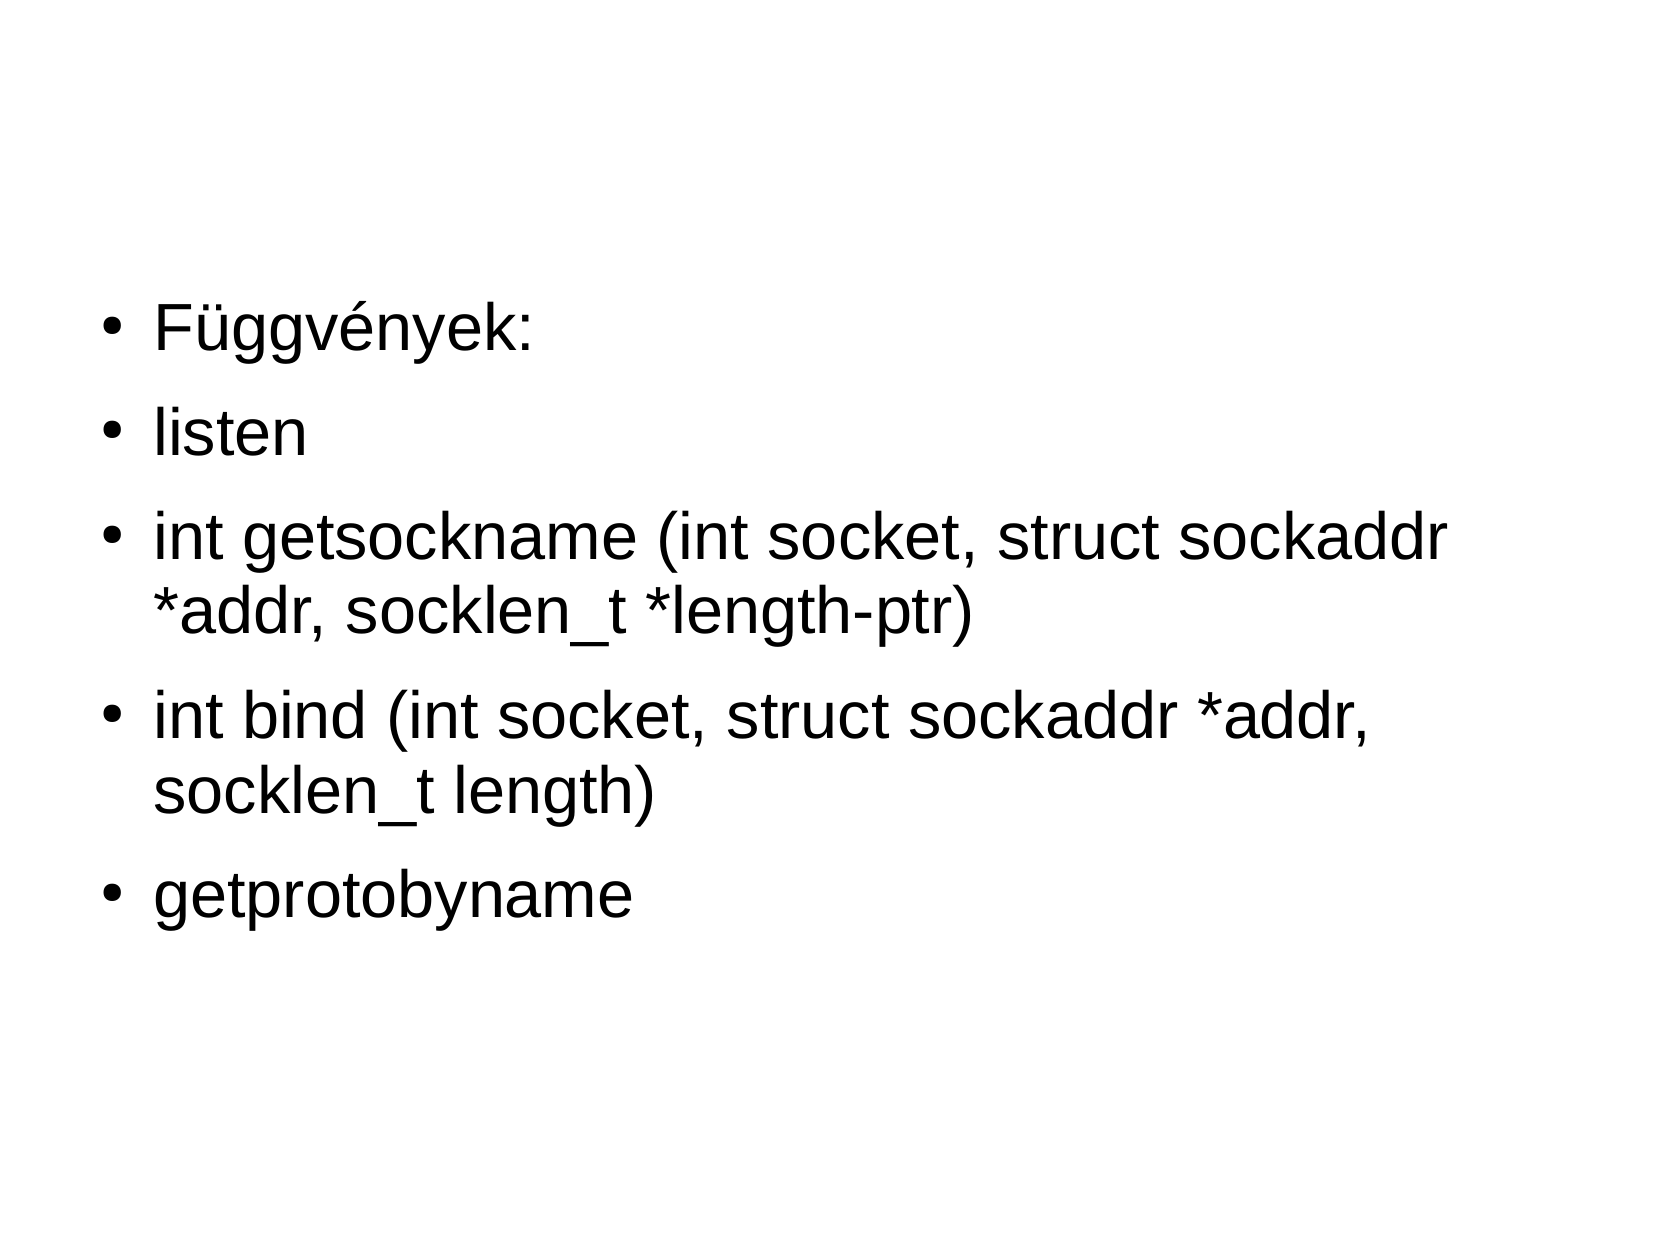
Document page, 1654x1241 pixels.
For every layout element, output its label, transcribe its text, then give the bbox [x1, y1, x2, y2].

list Függvények: listen int getsockname (int socket, struct sockaddr *addr, socklen_t *length-ptr) int bind (int socket, struct sockaddr *addr, socklen_t length) getprotobyname [82, 290, 1571, 1010]
